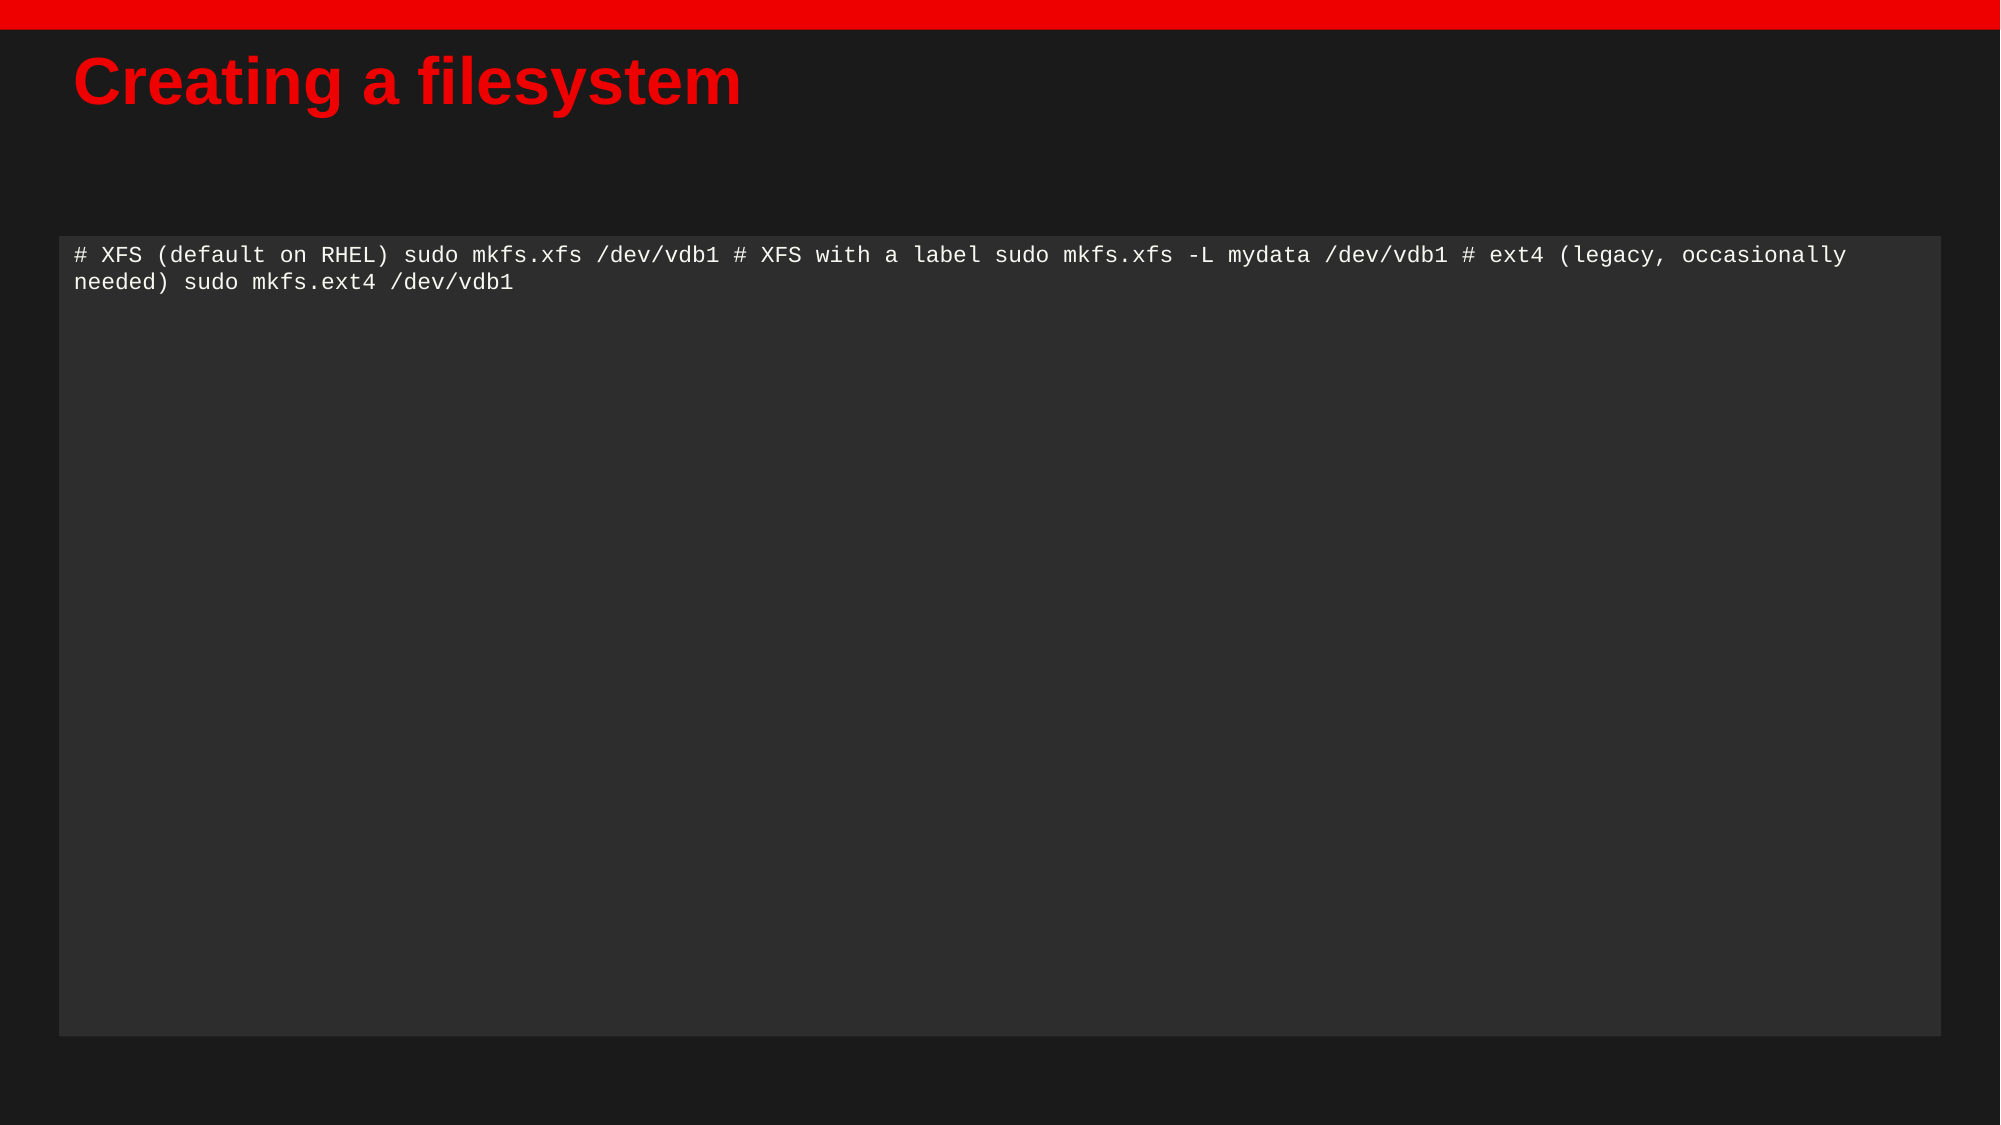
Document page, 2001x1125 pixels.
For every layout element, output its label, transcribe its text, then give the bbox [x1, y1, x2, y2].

text_box [0, 0, 2001, 30]
text_box Creating a filesystem [59, 36, 1942, 208]
text_box # XFS (default on RHEL) sudo mkfs.xfs /dev/vdb1 # XFS with a label sudo mkfs.xfs -L mydata /dev/vdb1 # ext4 (legacy, occasionally needed) sudo mkfs.ext4 /dev/vdb1 [59, 236, 1942, 1037]
